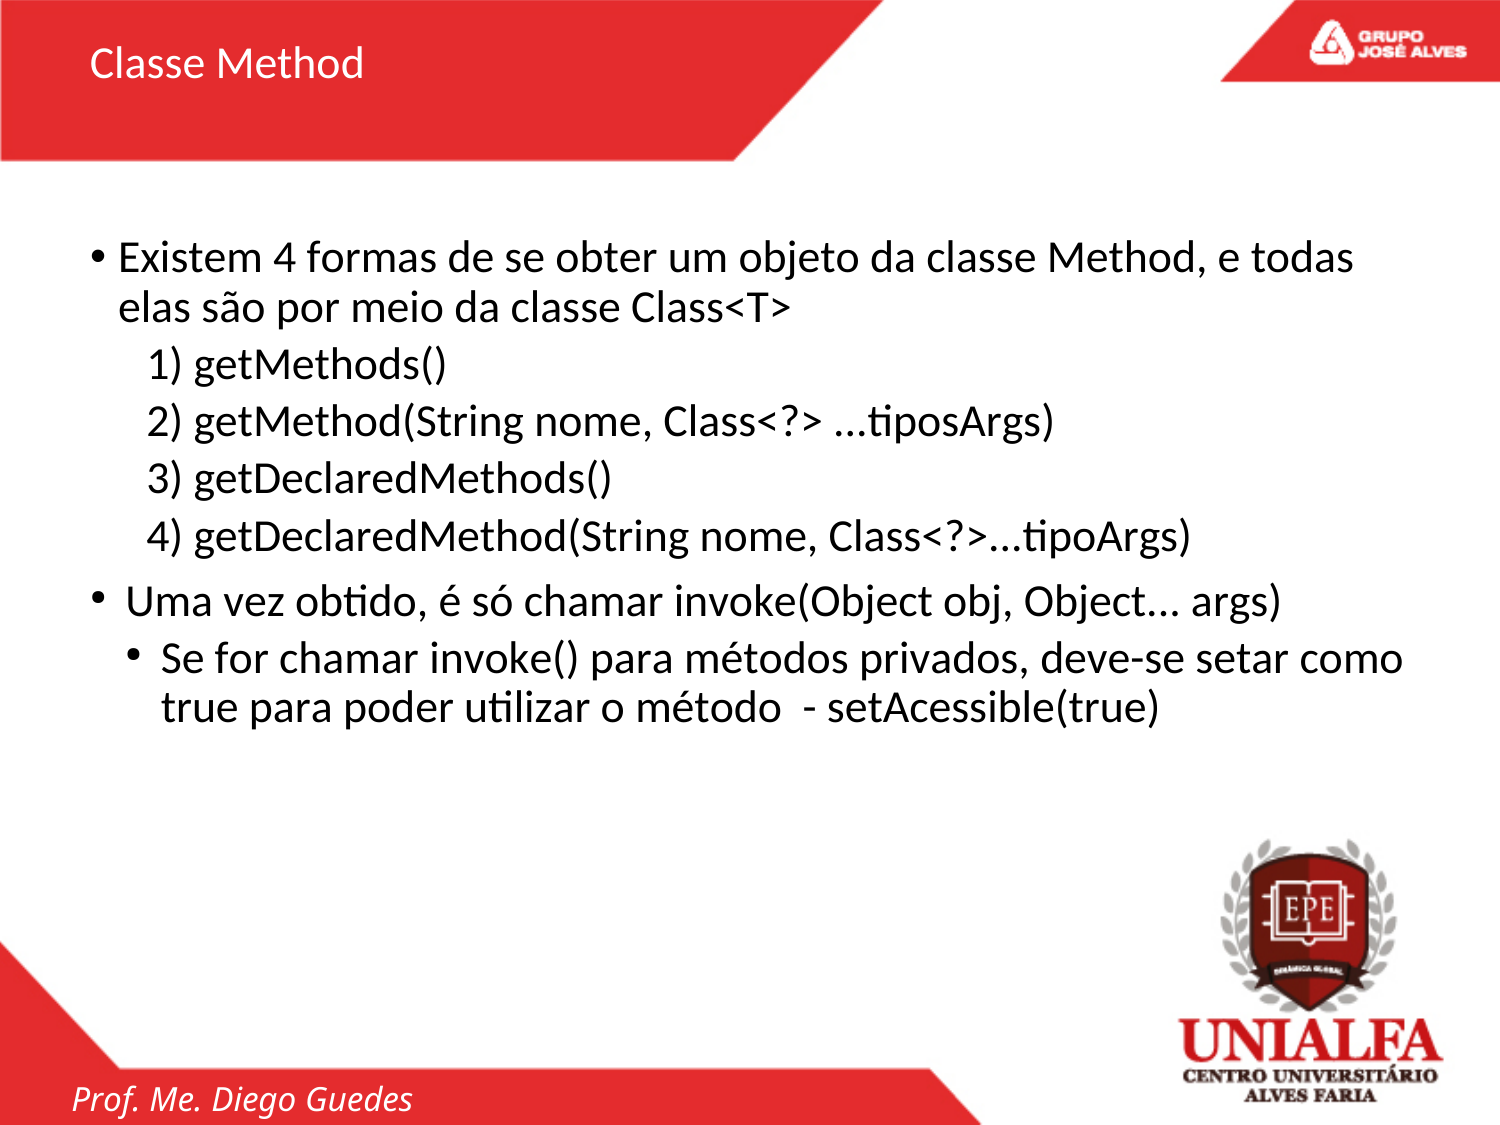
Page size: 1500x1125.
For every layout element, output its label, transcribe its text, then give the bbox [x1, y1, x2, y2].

text_box Prof. Me. Diego Guedes [56, 1070, 711, 1125]
picture [0, 0, 1500, 1125]
text_box Classe Method [75, 25, 805, 96]
list Existem 4 formas de se obter um objeto da classe Method, e todas elas são por meio da classe Class<T> getMethods() getMethod(String nome, Class<?> ...tiposArgs) getDeclaredMethods() getDeclaredMethod(String nome, Class<?>...tipoArgs) Uma vez obtido, é só chamar invoke(Object obj, Object... args) Se for chamar invoke() para métodos privados, deve-se setar como true para poder utilizar o método - setAcessible(true) [75, 225, 1426, 933]
